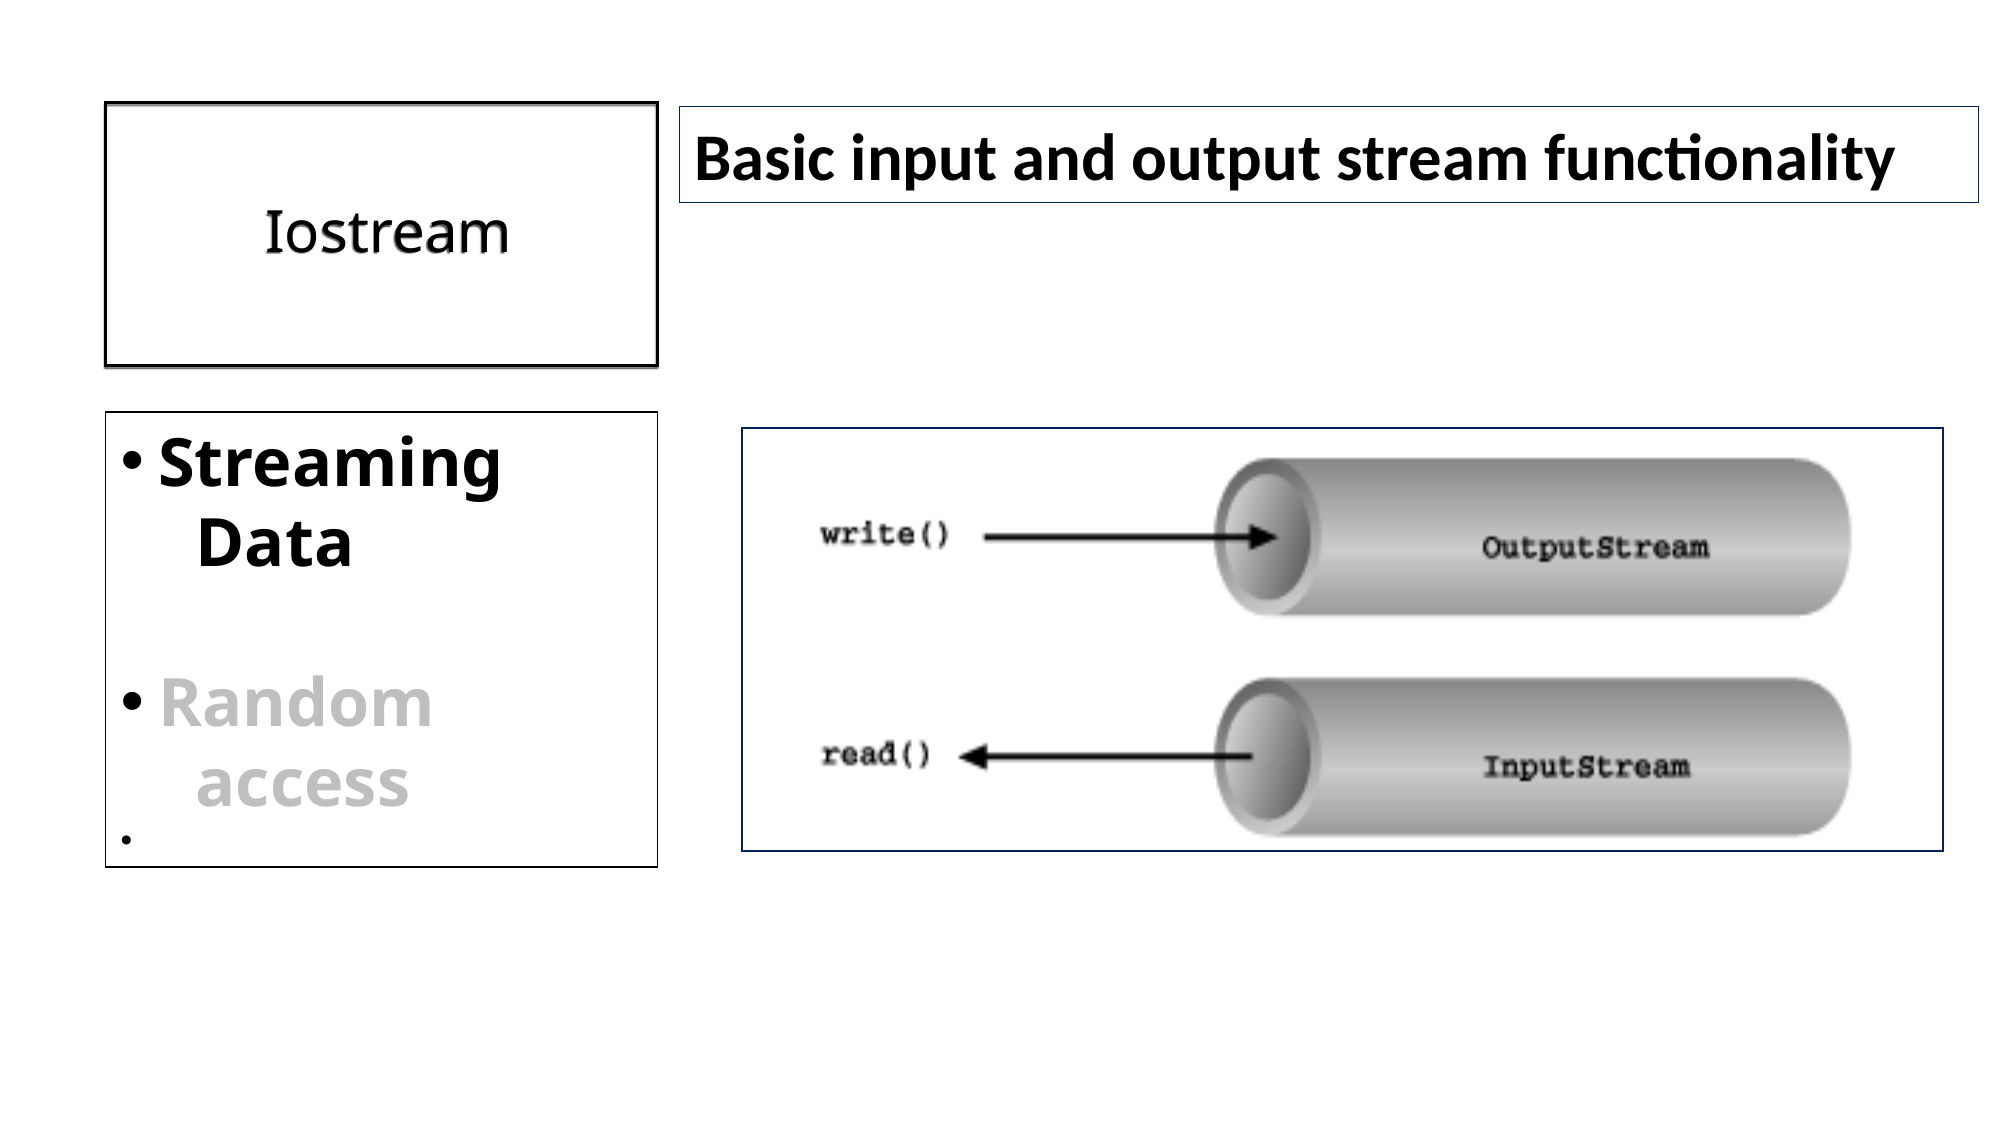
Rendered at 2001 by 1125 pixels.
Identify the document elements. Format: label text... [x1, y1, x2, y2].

text_box Basic input and output stream functionality [679, 106, 1979, 203]
picture [742, 428, 1943, 851]
title Iostream [105, 102, 658, 366]
list Streaming Data Random access [105, 490, 658, 789]
